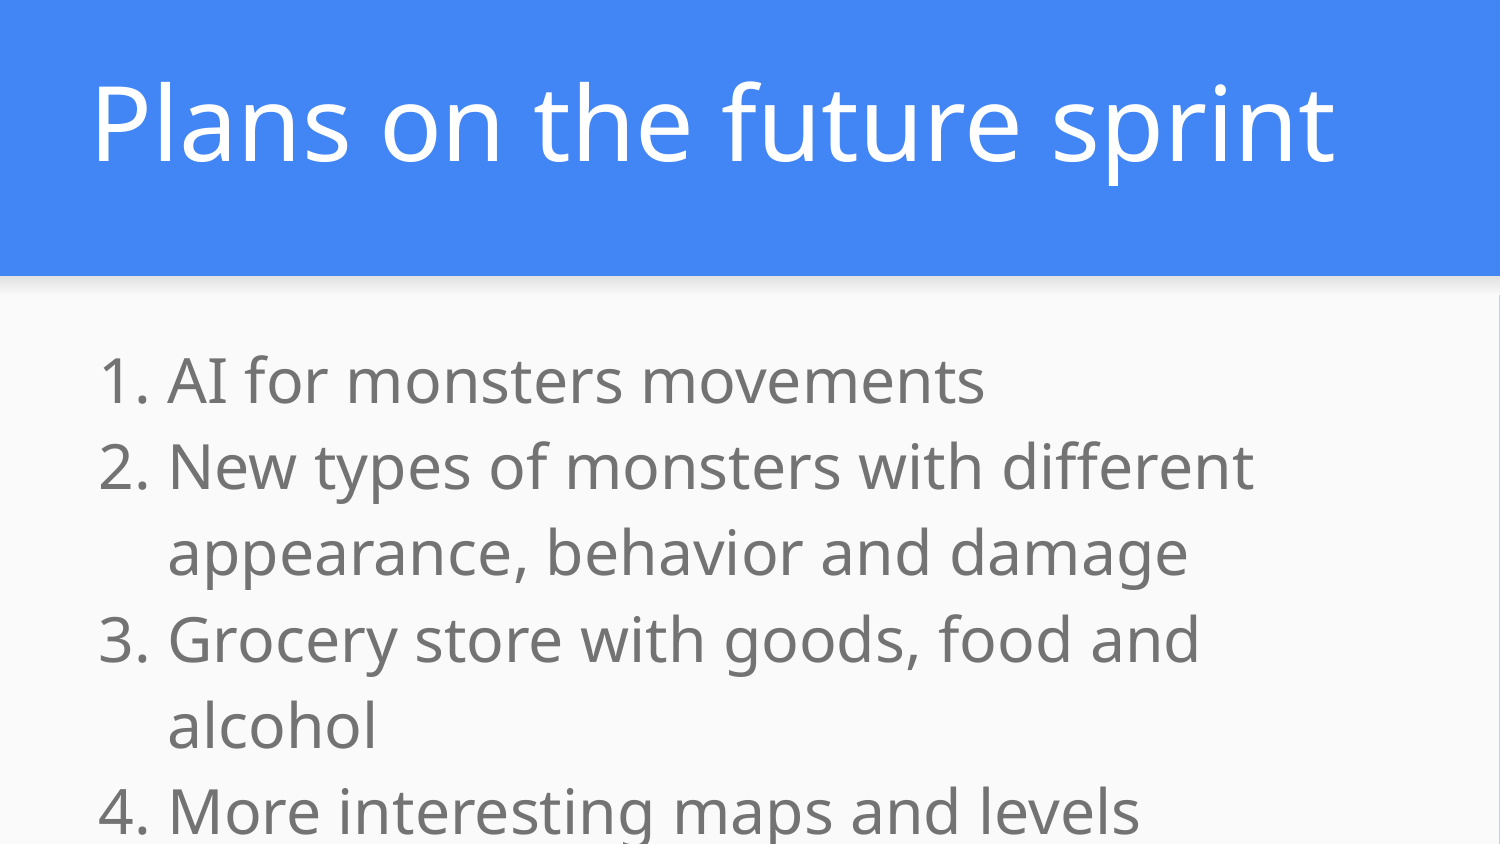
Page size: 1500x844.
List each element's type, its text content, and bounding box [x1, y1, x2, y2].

title Plans on the future sprint [52, 71, 1402, 198]
list AI for monsters movements New types of monsters with different appearance, behavior and damage Grocery store with goods, food and alcohol More interesting maps and levels [77, 314, 1433, 760]
